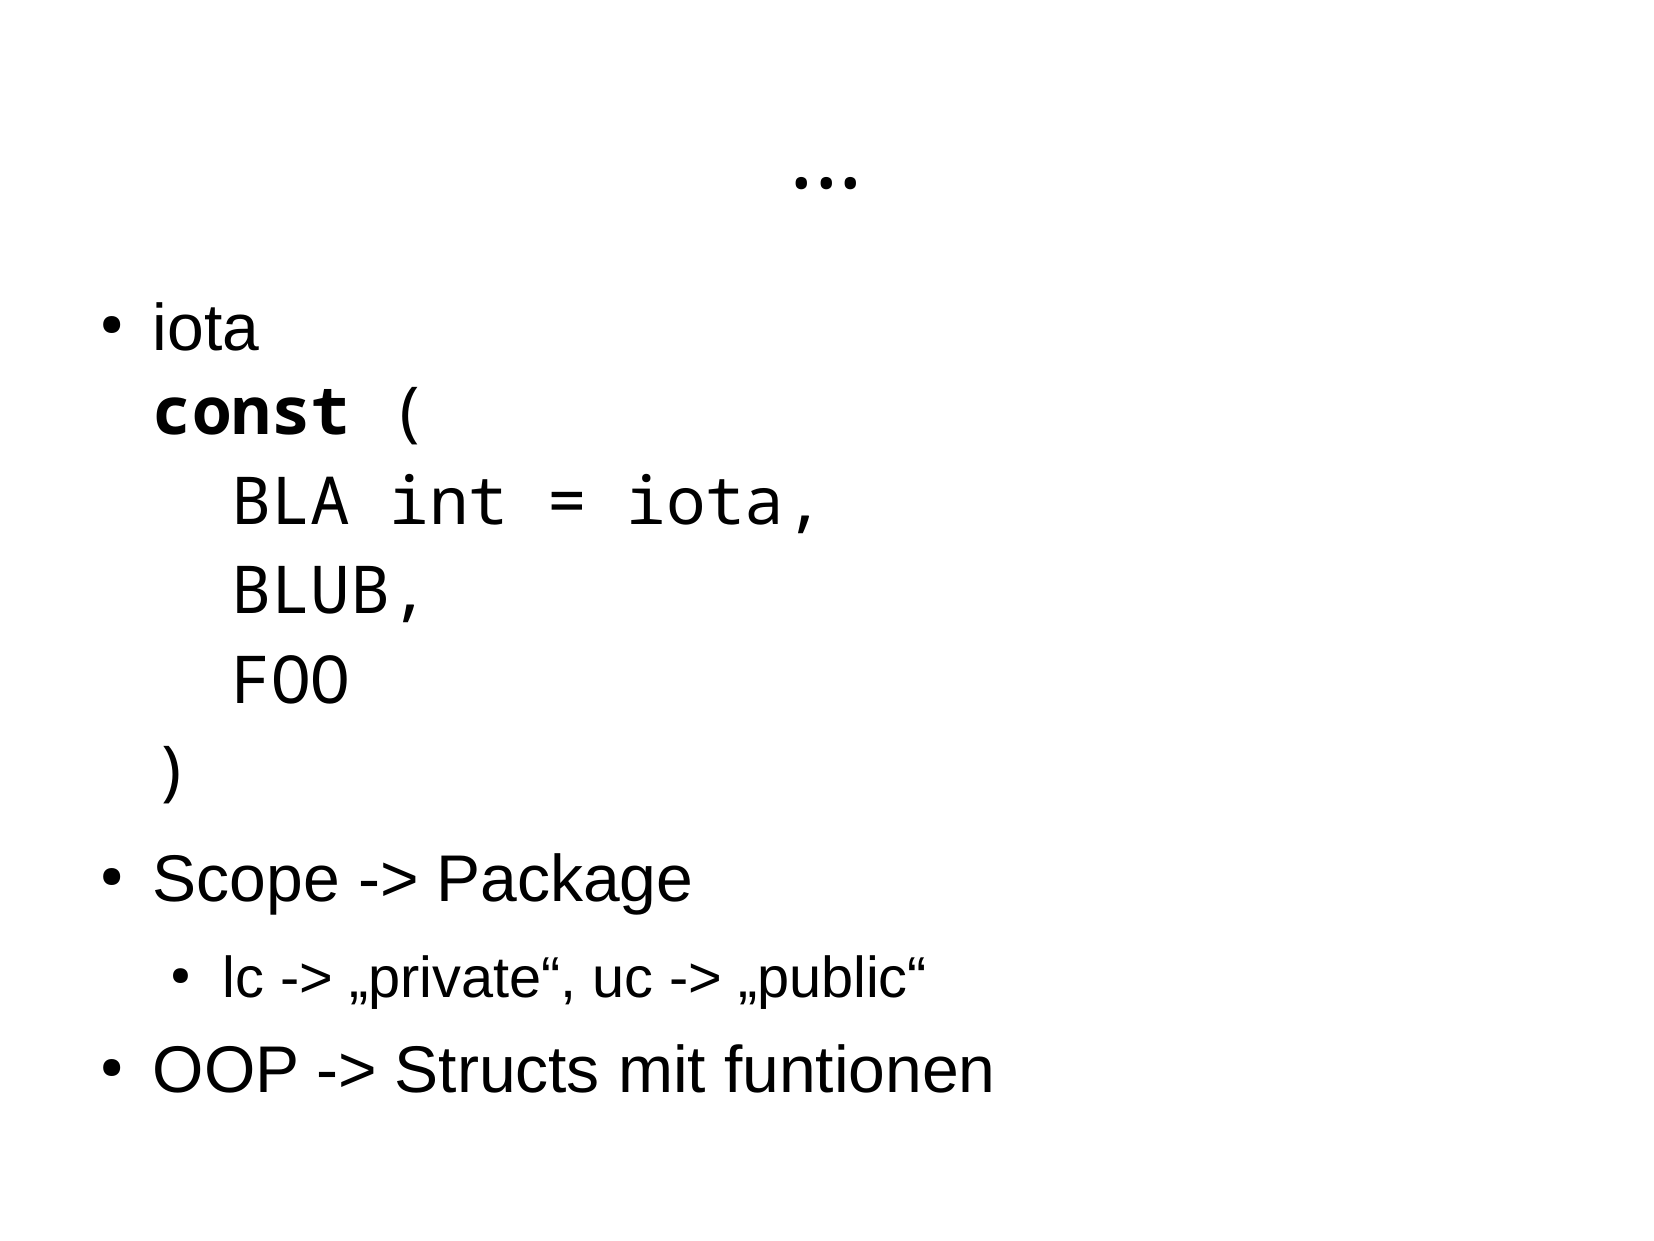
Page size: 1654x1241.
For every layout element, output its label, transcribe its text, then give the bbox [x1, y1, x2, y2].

title ... [82, 56, 1571, 250]
list iota const ( BLA int = iota, BLUB, FOO ) Scope -> Package lc -> „private“, uc -> „public“ OOP -> Structs mit funtionen [82, 290, 1571, 1109]
